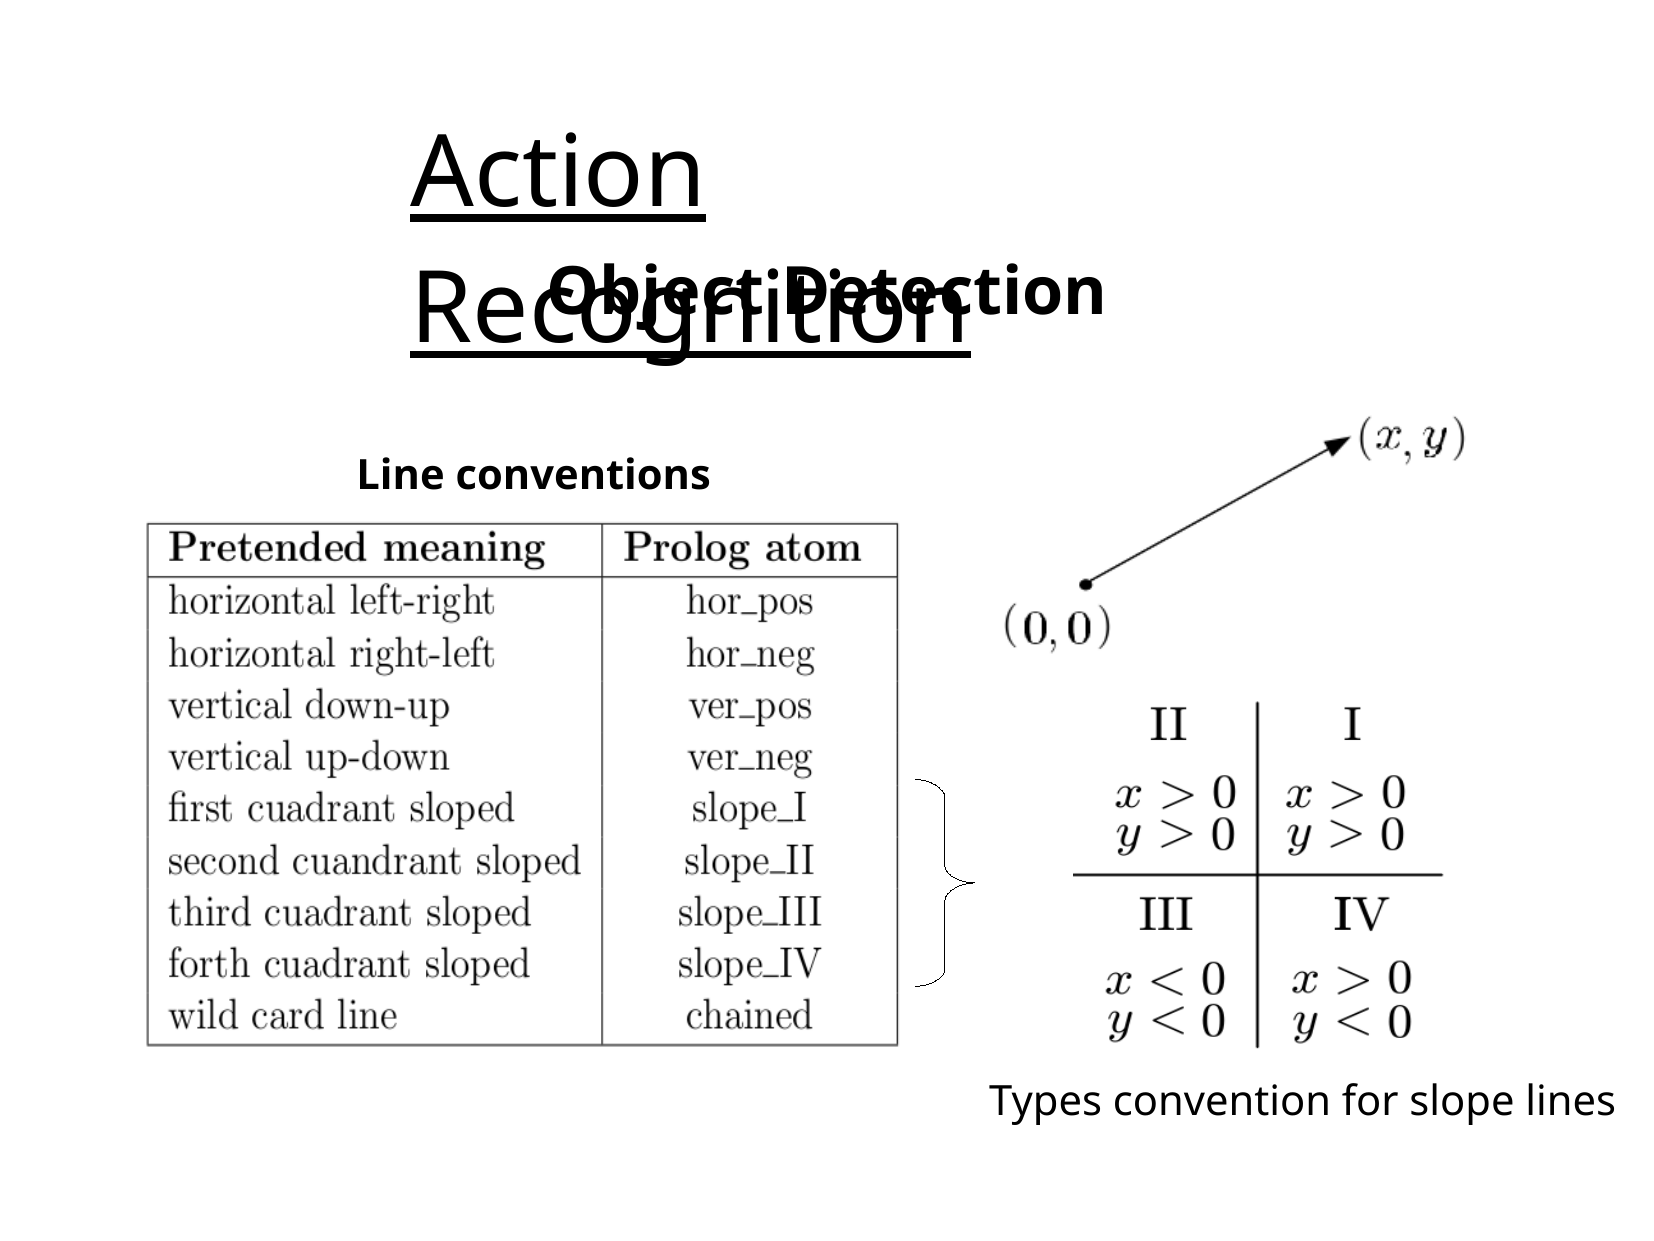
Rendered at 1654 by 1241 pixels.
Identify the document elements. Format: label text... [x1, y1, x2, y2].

text_box Action Recognition [395, 92, 1270, 228]
picture [1073, 690, 1447, 1062]
text_box Types convention for slope lines [974, 1062, 1586, 1129]
text_box Object Detection [531, 235, 1158, 343]
text_box Object Detection [862, 295, 893, 336]
text_box Line conventions [341, 437, 700, 503]
picture [1003, 400, 1489, 674]
text_box Object Detection [591, 295, 622, 336]
picture [122, 490, 916, 1069]
text_box Object Detection [652, 295, 681, 336]
